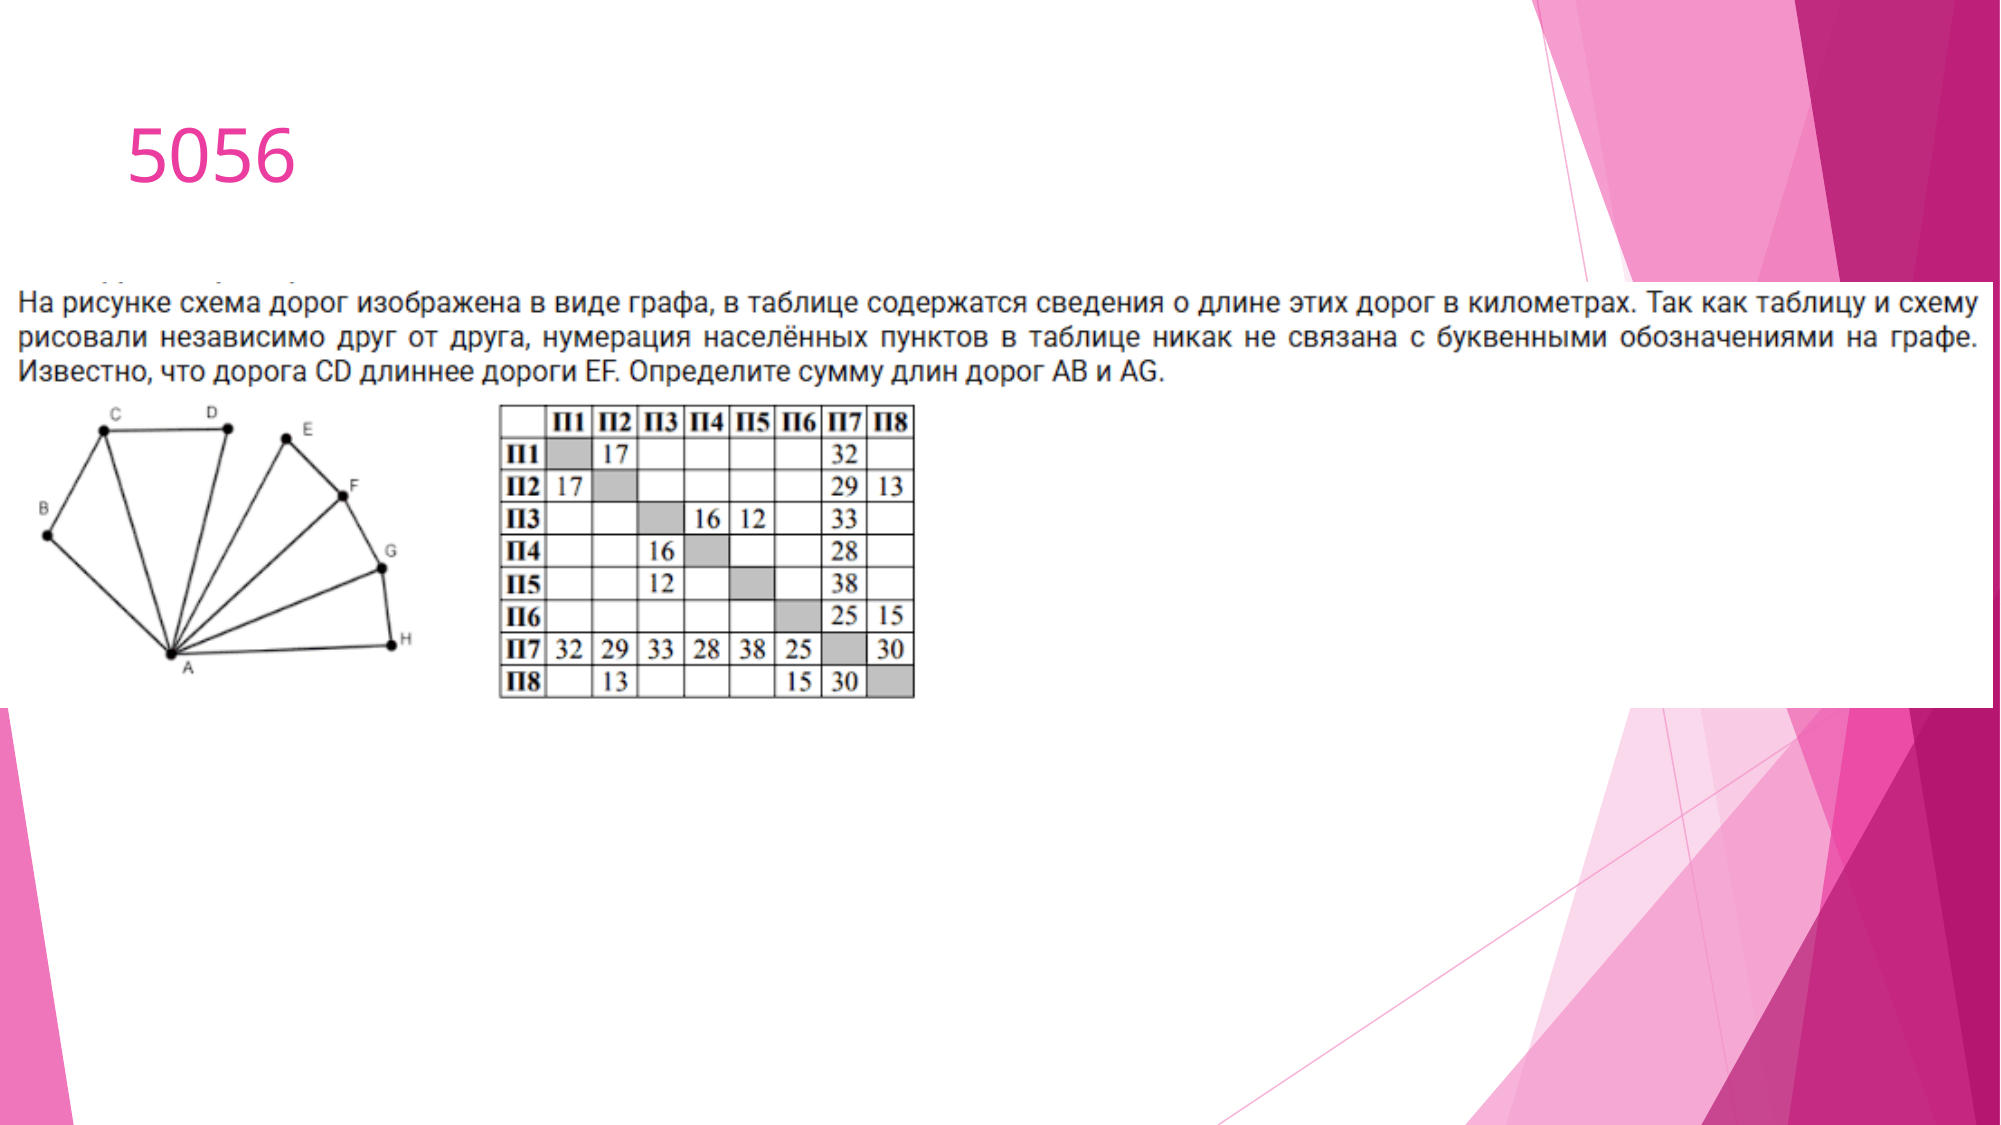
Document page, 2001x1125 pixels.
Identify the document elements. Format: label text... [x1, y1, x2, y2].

picture [0, 282, 1993, 708]
title 5056 [111, 99, 1522, 282]
